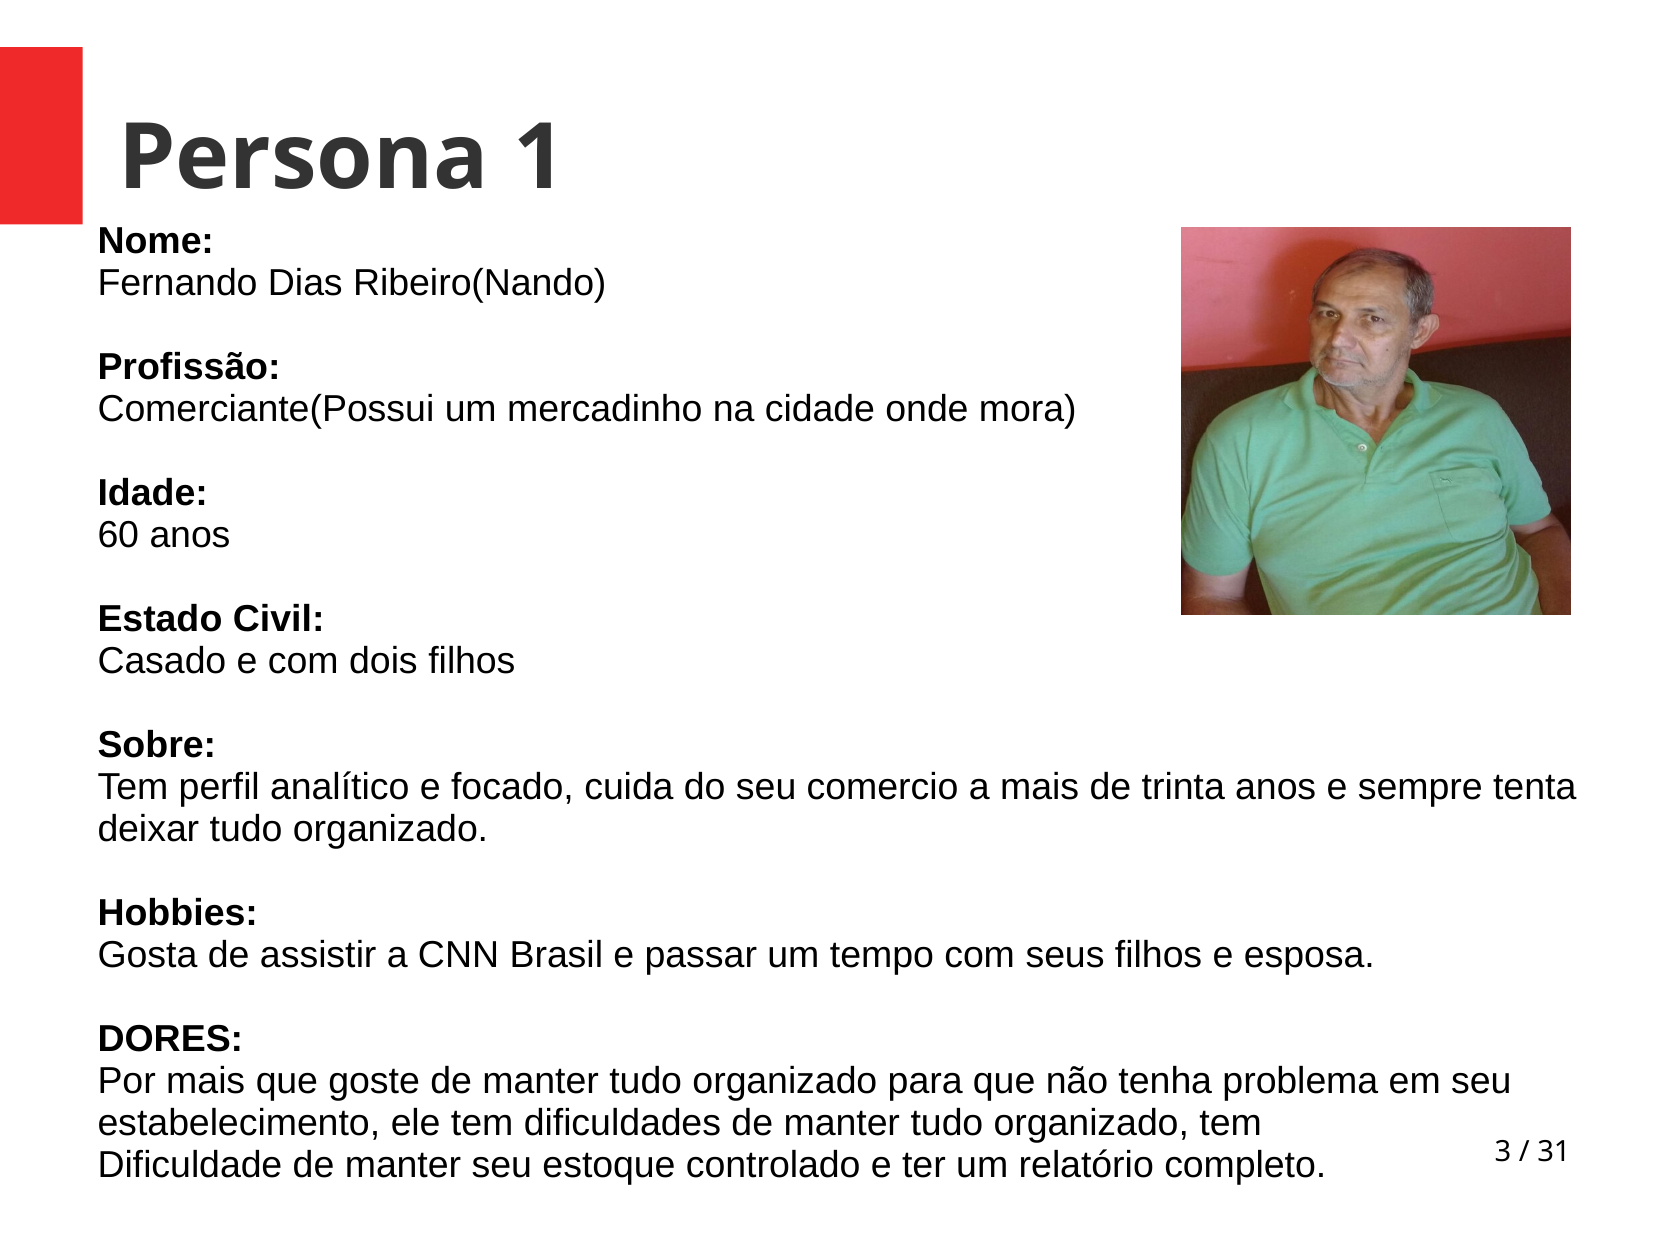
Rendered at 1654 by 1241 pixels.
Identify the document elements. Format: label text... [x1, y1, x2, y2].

picture [1181, 227, 1571, 615]
text_box Nome: Fernando Dias Ribeiro(Nando) Profissão: Comerciante(Possui um mercadinho na cidade onde mora) Idade: 60 anos Estado Civil: Casado e com dois filhos Sobre: Tem perfil analítico e focado, cuida do seu comercio a mais de trinta anos e sempre tenta deixar tudo organizado. Hobbies: Gosta de assistir a CNN Brasil e passar um tempo com seus filhos e esposa. DORES: Por mais que goste de manter tudo organizado para que não tenha problema em seu estabelecimento, ele tem dificuldades de manter tudo organizado, tem Dificuldade de manter seu estoque controlado e ter um relatório completo. [82, 212, 1642, 1241]
title Persona 1 [118, 49, 1571, 212]
